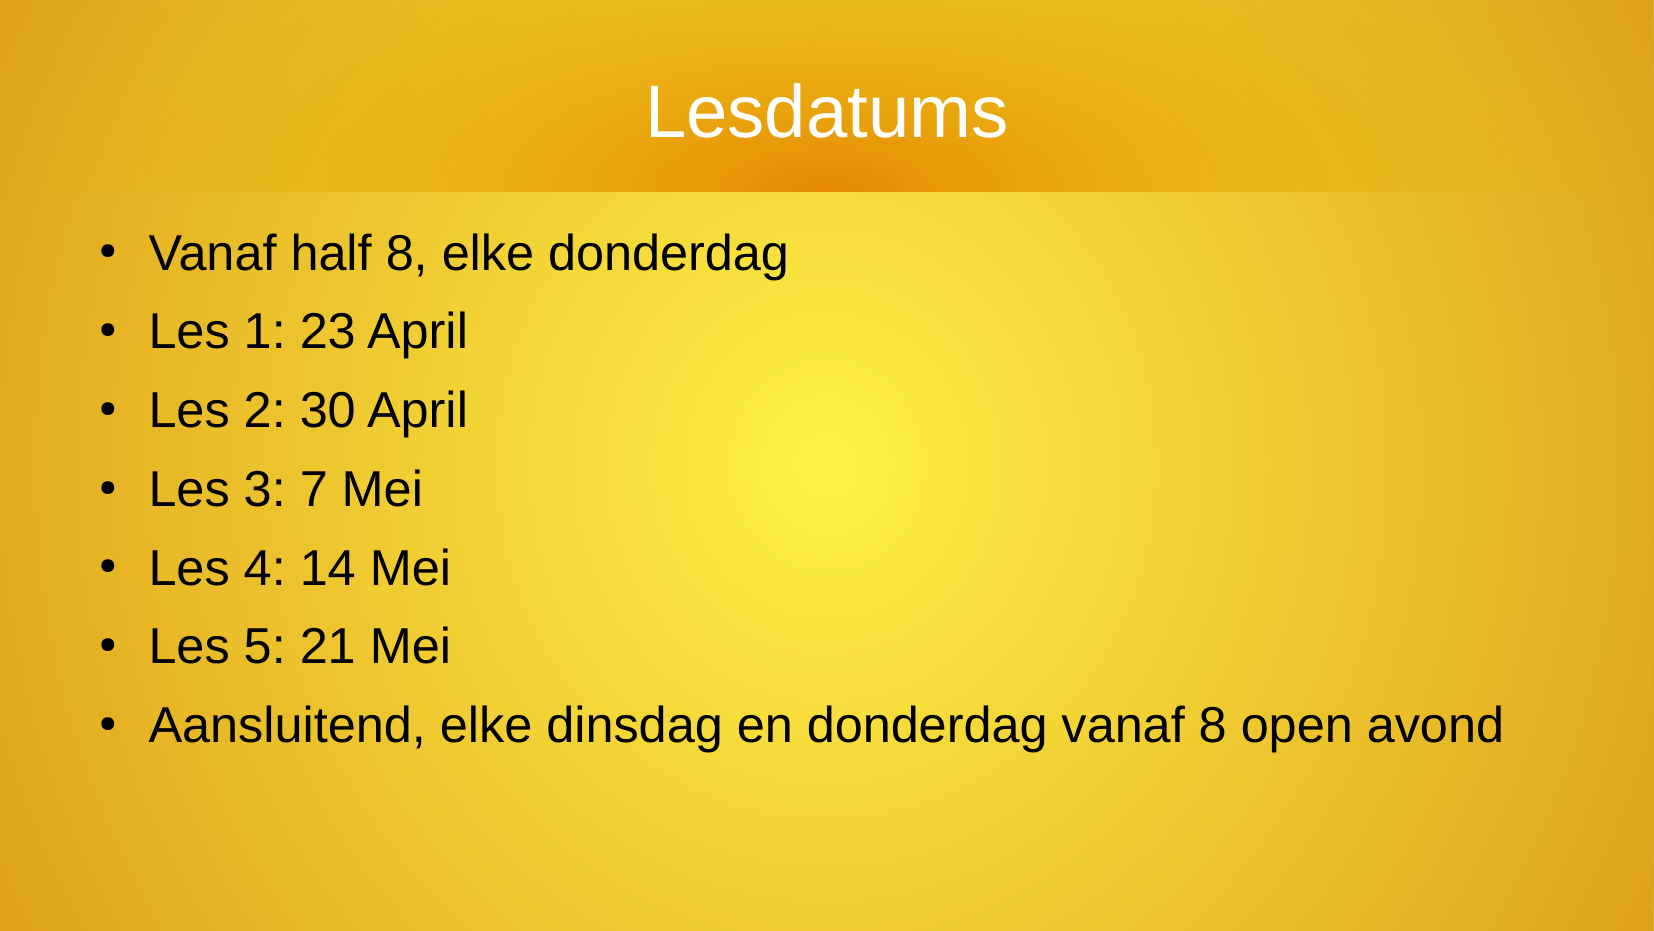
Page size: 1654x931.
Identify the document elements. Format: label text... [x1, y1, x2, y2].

list Vanaf half 8, elke donderdag Les 1: 23 April Les 2: 30 April Les 3: 7 Mei Les 4: 14 Mei Les 5: 21 Mei Aansluitend, elke dinsdag en donderdag vanaf 8 open avond [82, 224, 1571, 764]
title Lesdatums [82, 35, 1571, 189]
